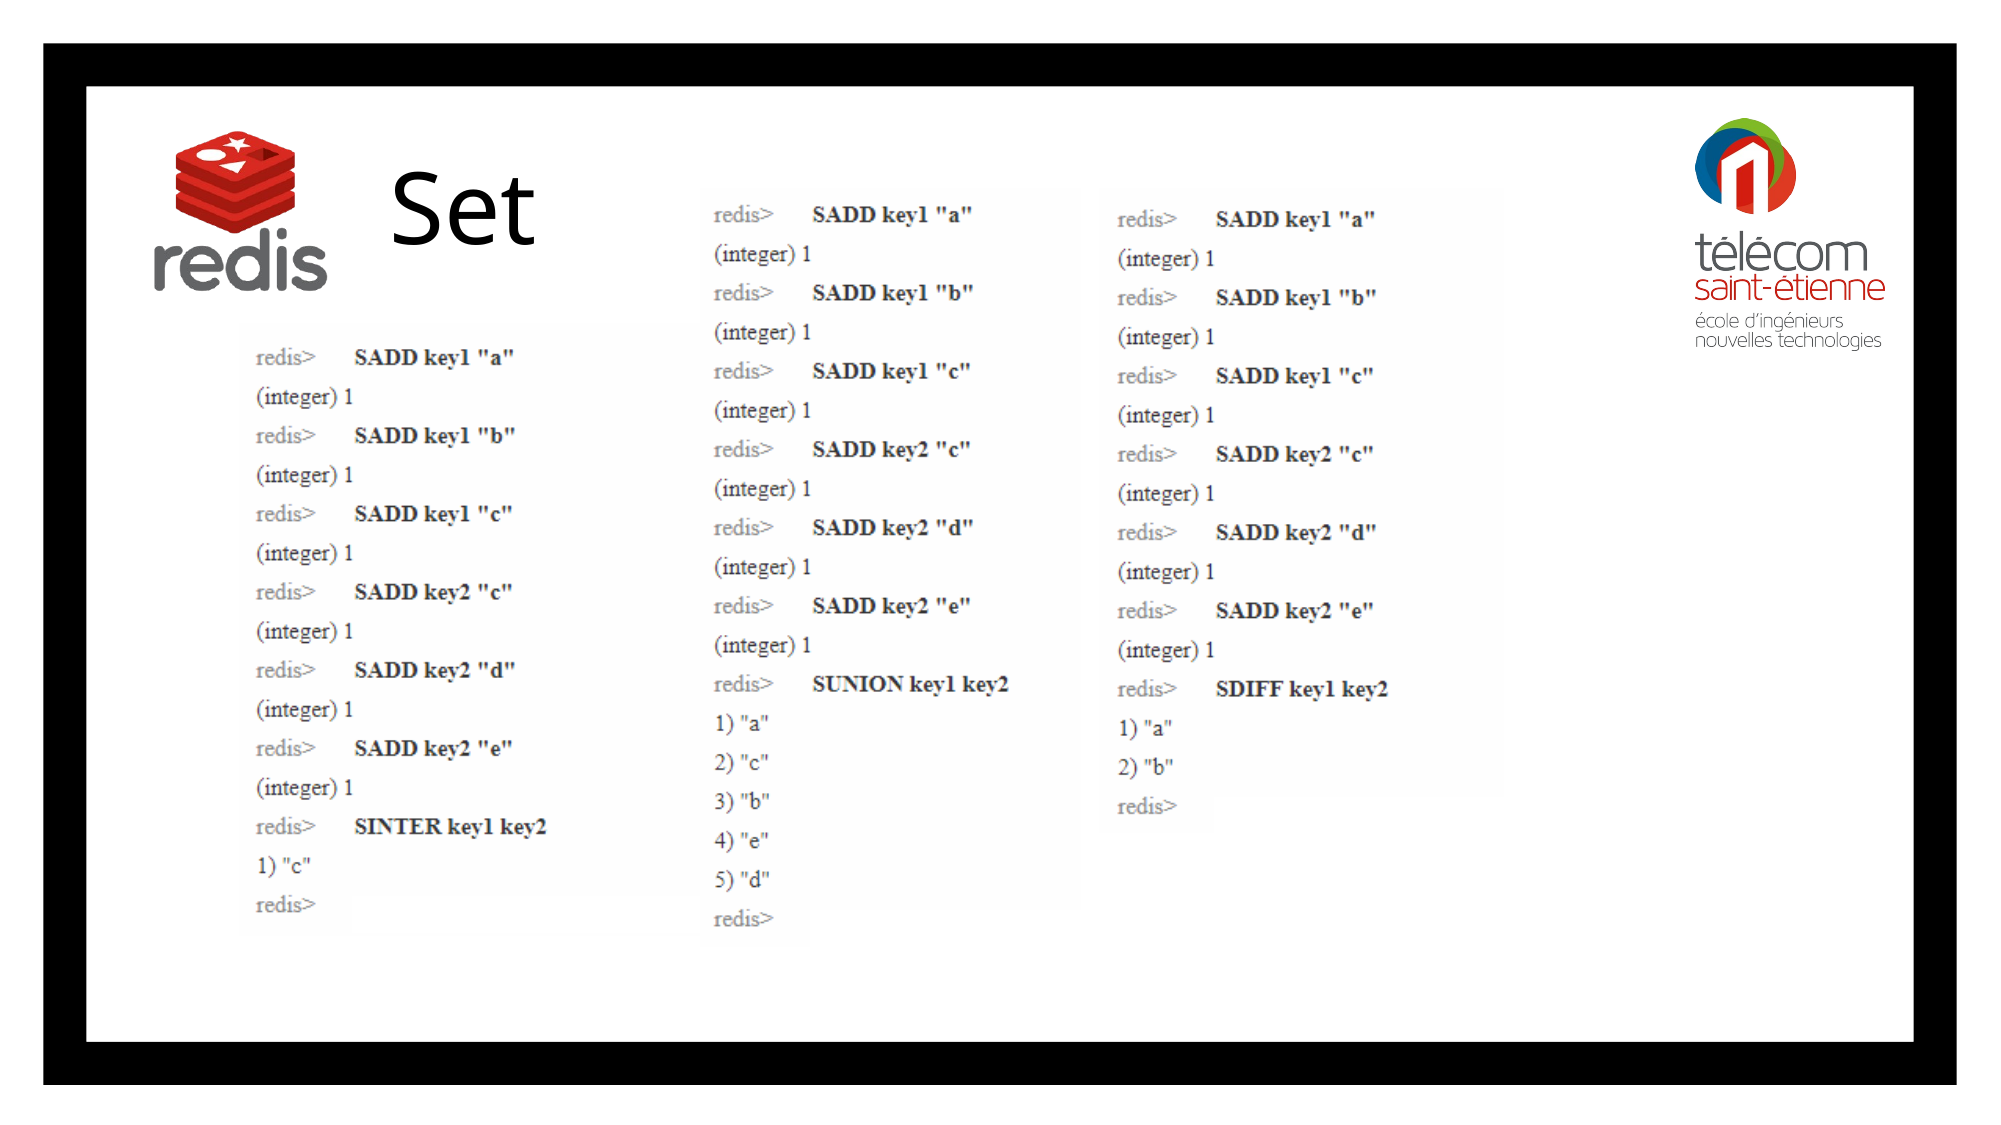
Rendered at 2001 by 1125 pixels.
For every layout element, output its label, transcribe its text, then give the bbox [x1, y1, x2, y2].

picture [129, 116, 351, 304]
picture [1715, 134, 1730, 138]
picture [1099, 188, 1504, 833]
title Set [369, 138, 1849, 304]
picture [239, 188, 1081, 947]
picture [1695, 118, 1885, 351]
